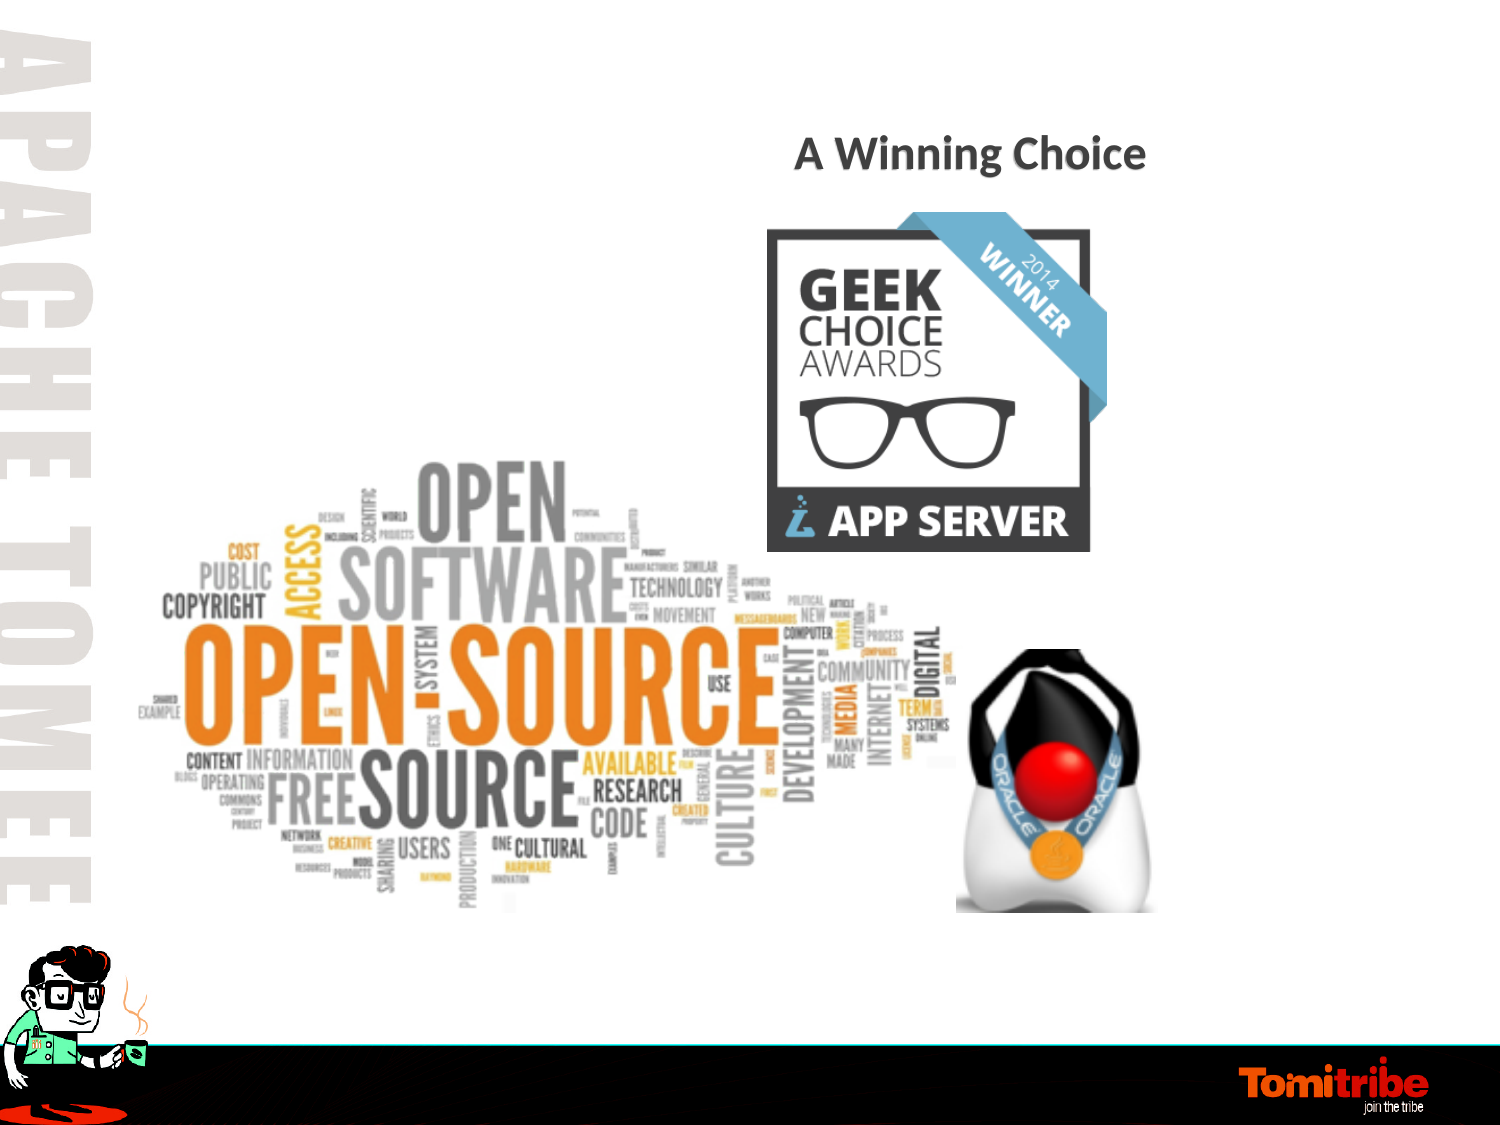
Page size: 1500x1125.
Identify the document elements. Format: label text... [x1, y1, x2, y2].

title A Winning Choice [545, 59, 1396, 213]
picture [0, 0, 1500, 1125]
